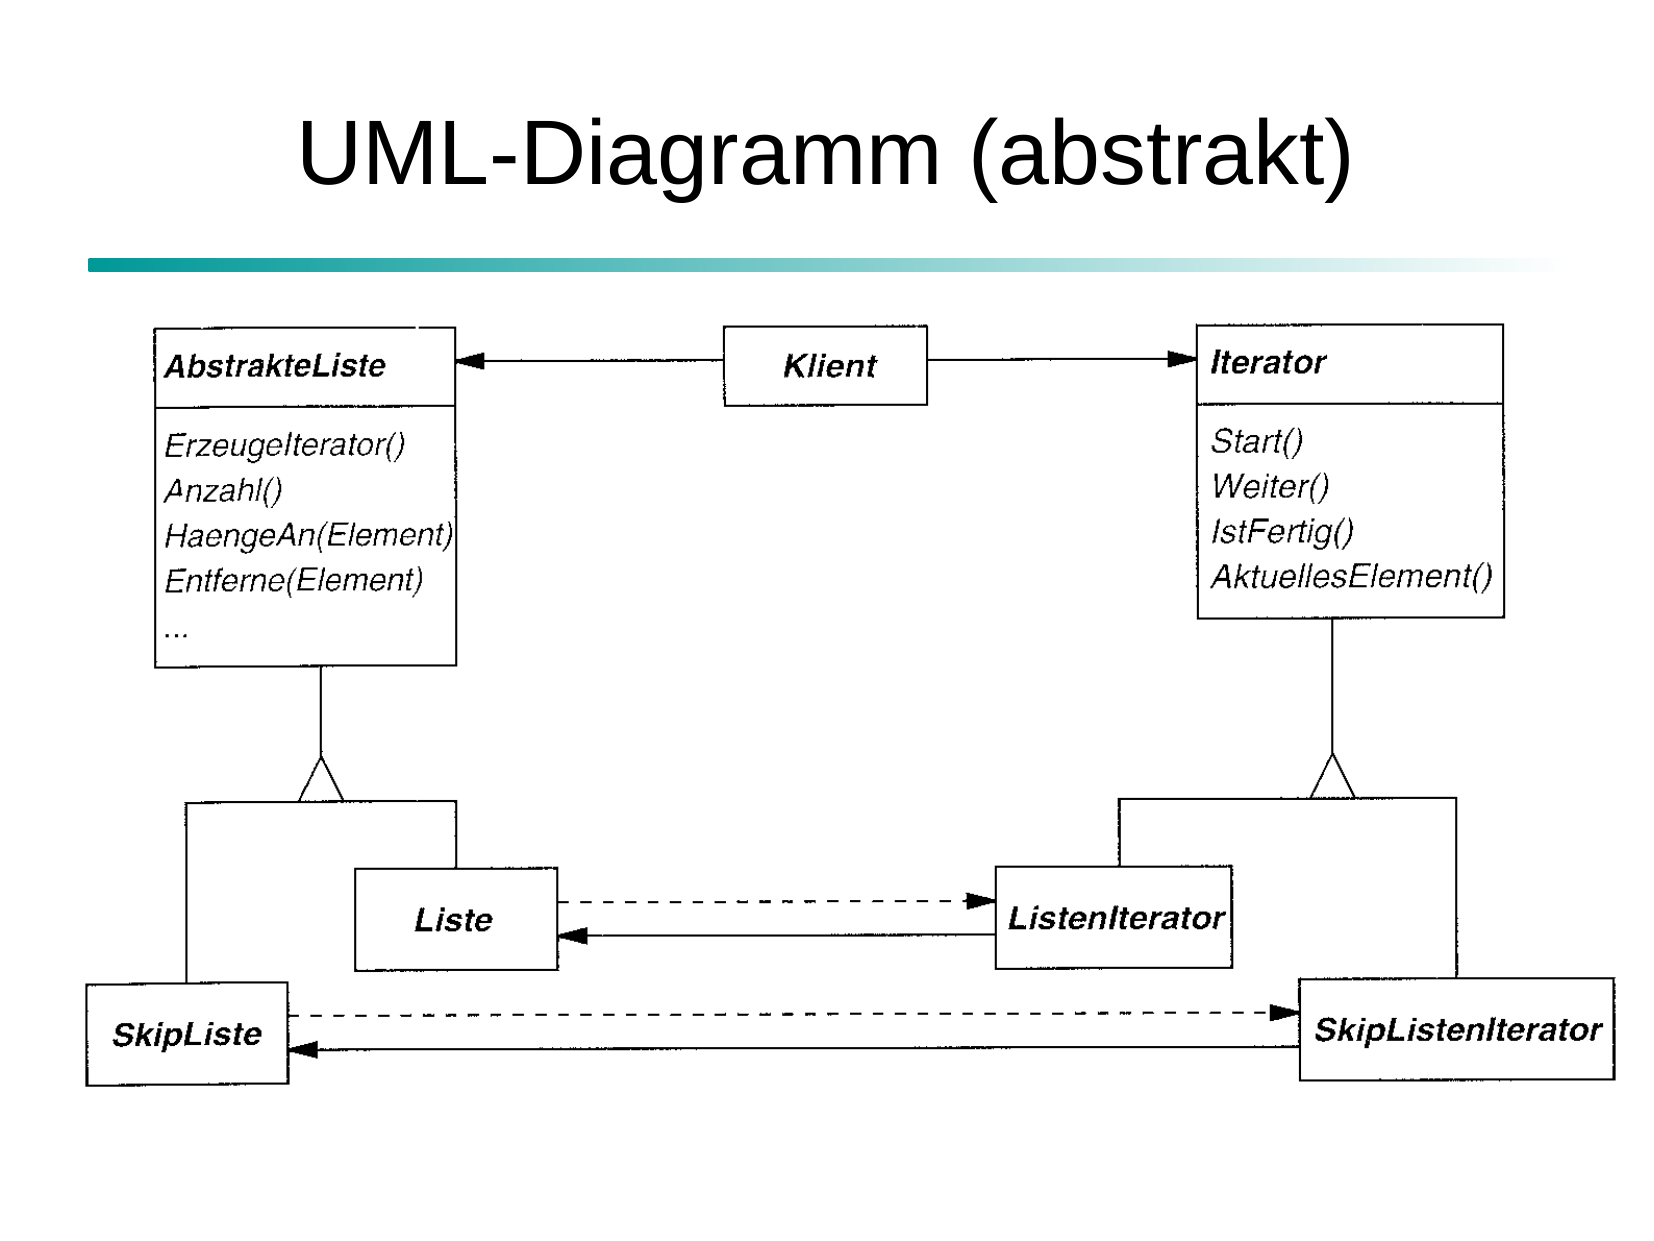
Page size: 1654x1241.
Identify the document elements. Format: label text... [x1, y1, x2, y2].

title UML-Diagramm (abstrakt) [82, 49, 1571, 257]
chart [75, 312, 1625, 1093]
